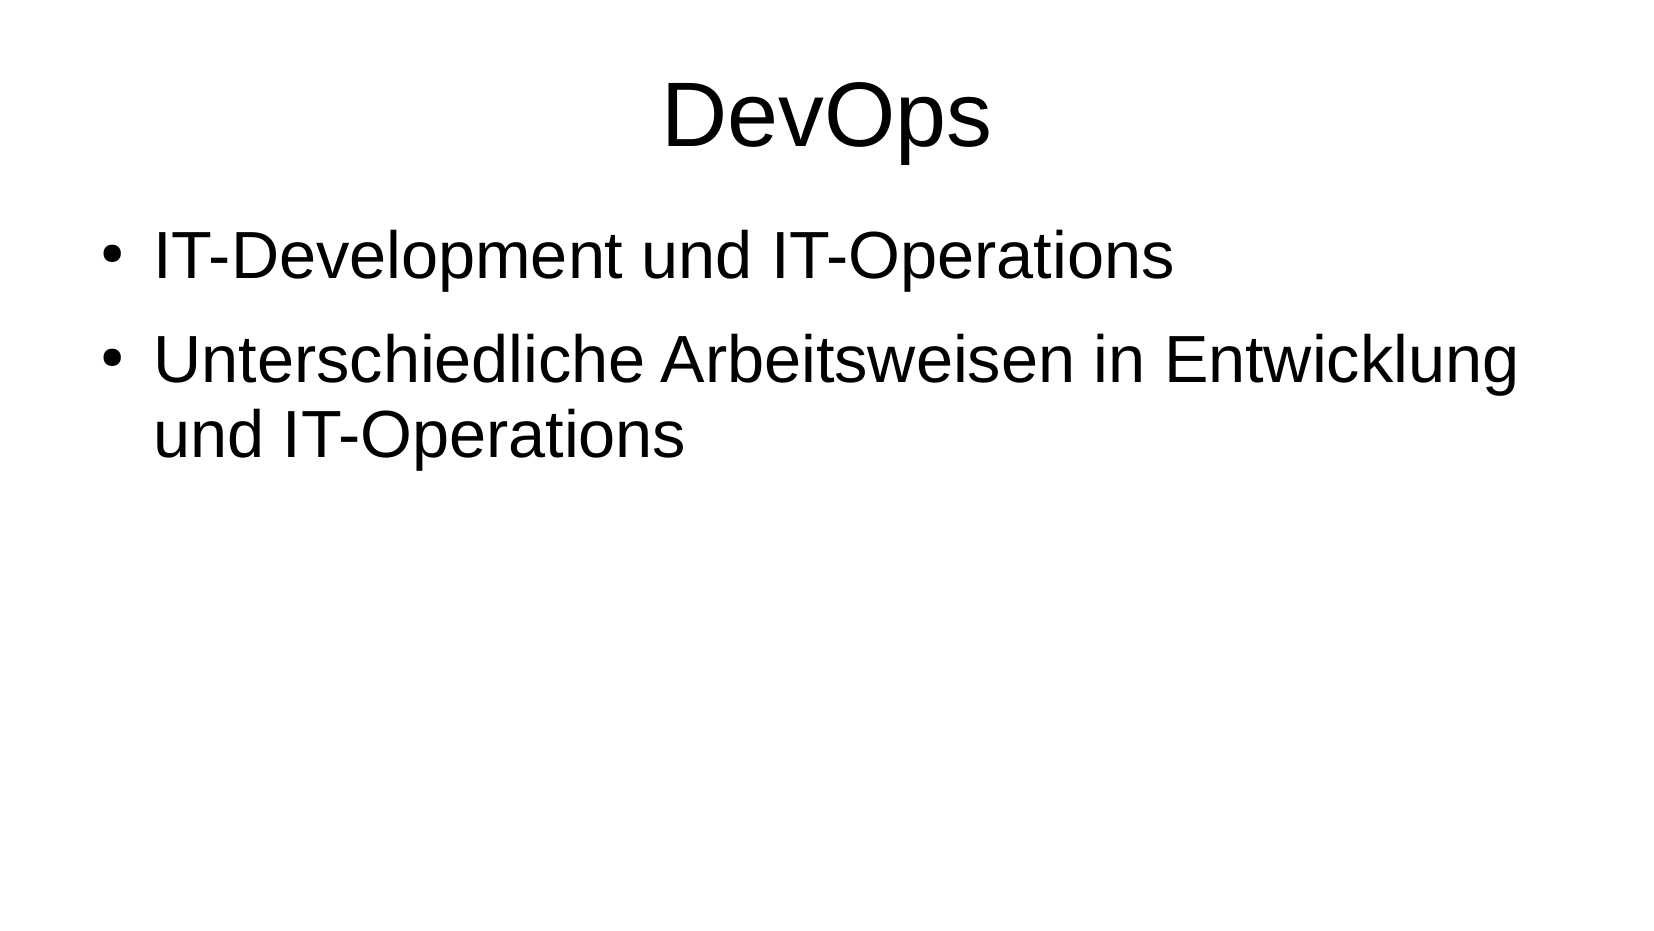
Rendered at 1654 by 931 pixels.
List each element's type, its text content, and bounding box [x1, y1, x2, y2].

title DevOps [82, 37, 1571, 193]
list IT-Development und IT-Operations Unterschiedliche Arbeitsweisen in Entwicklung und IT-Operations [82, 217, 1571, 758]
